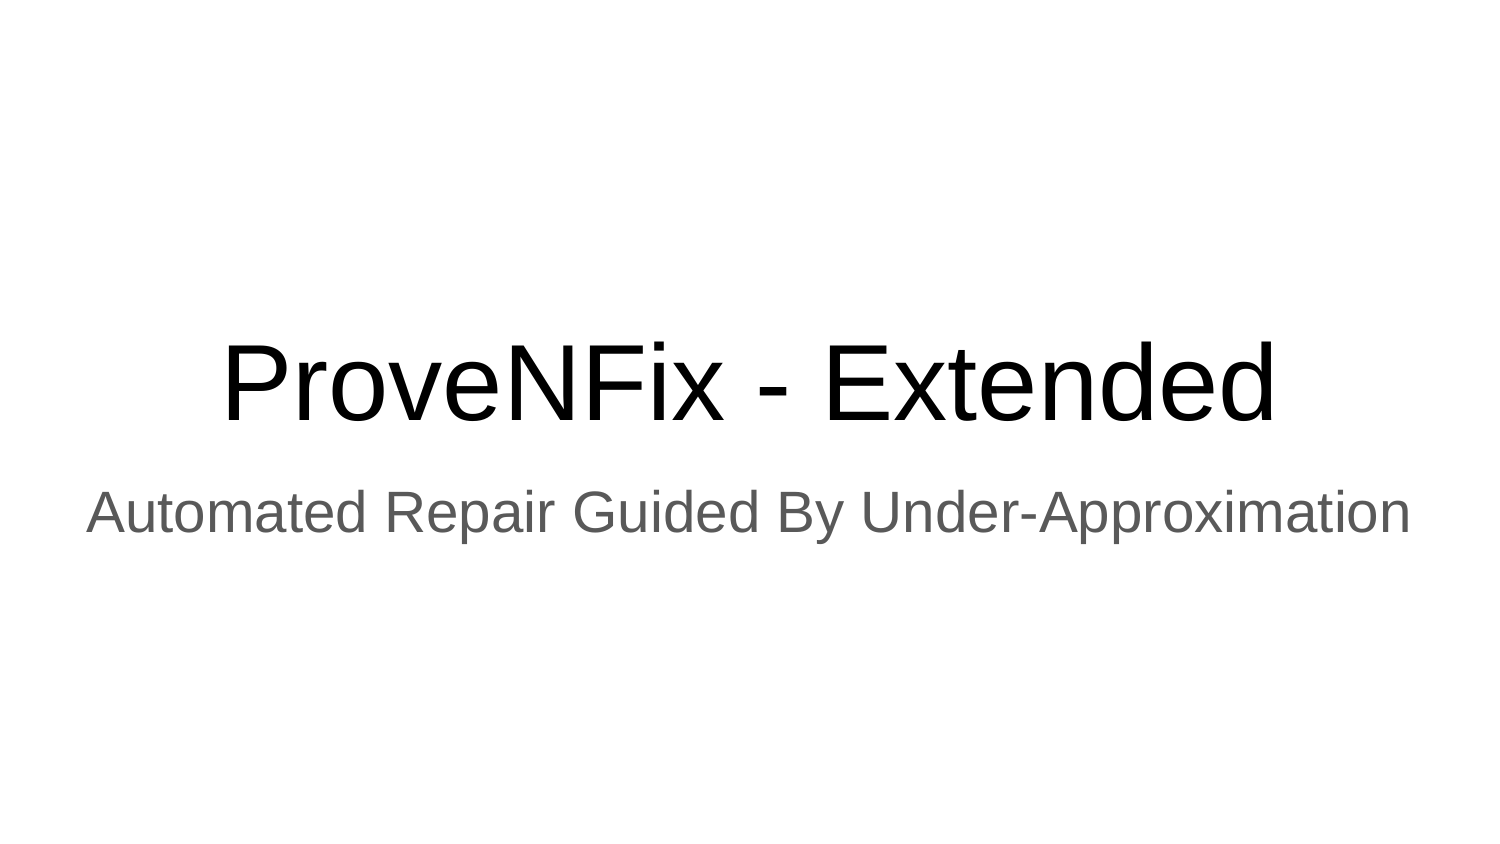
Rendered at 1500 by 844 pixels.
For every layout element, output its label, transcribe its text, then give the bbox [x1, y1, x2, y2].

title ProveNFix - Extended [51, 122, 1449, 459]
subtitle Automated Repair Guided By Under-Approximation [51, 464, 1449, 595]
